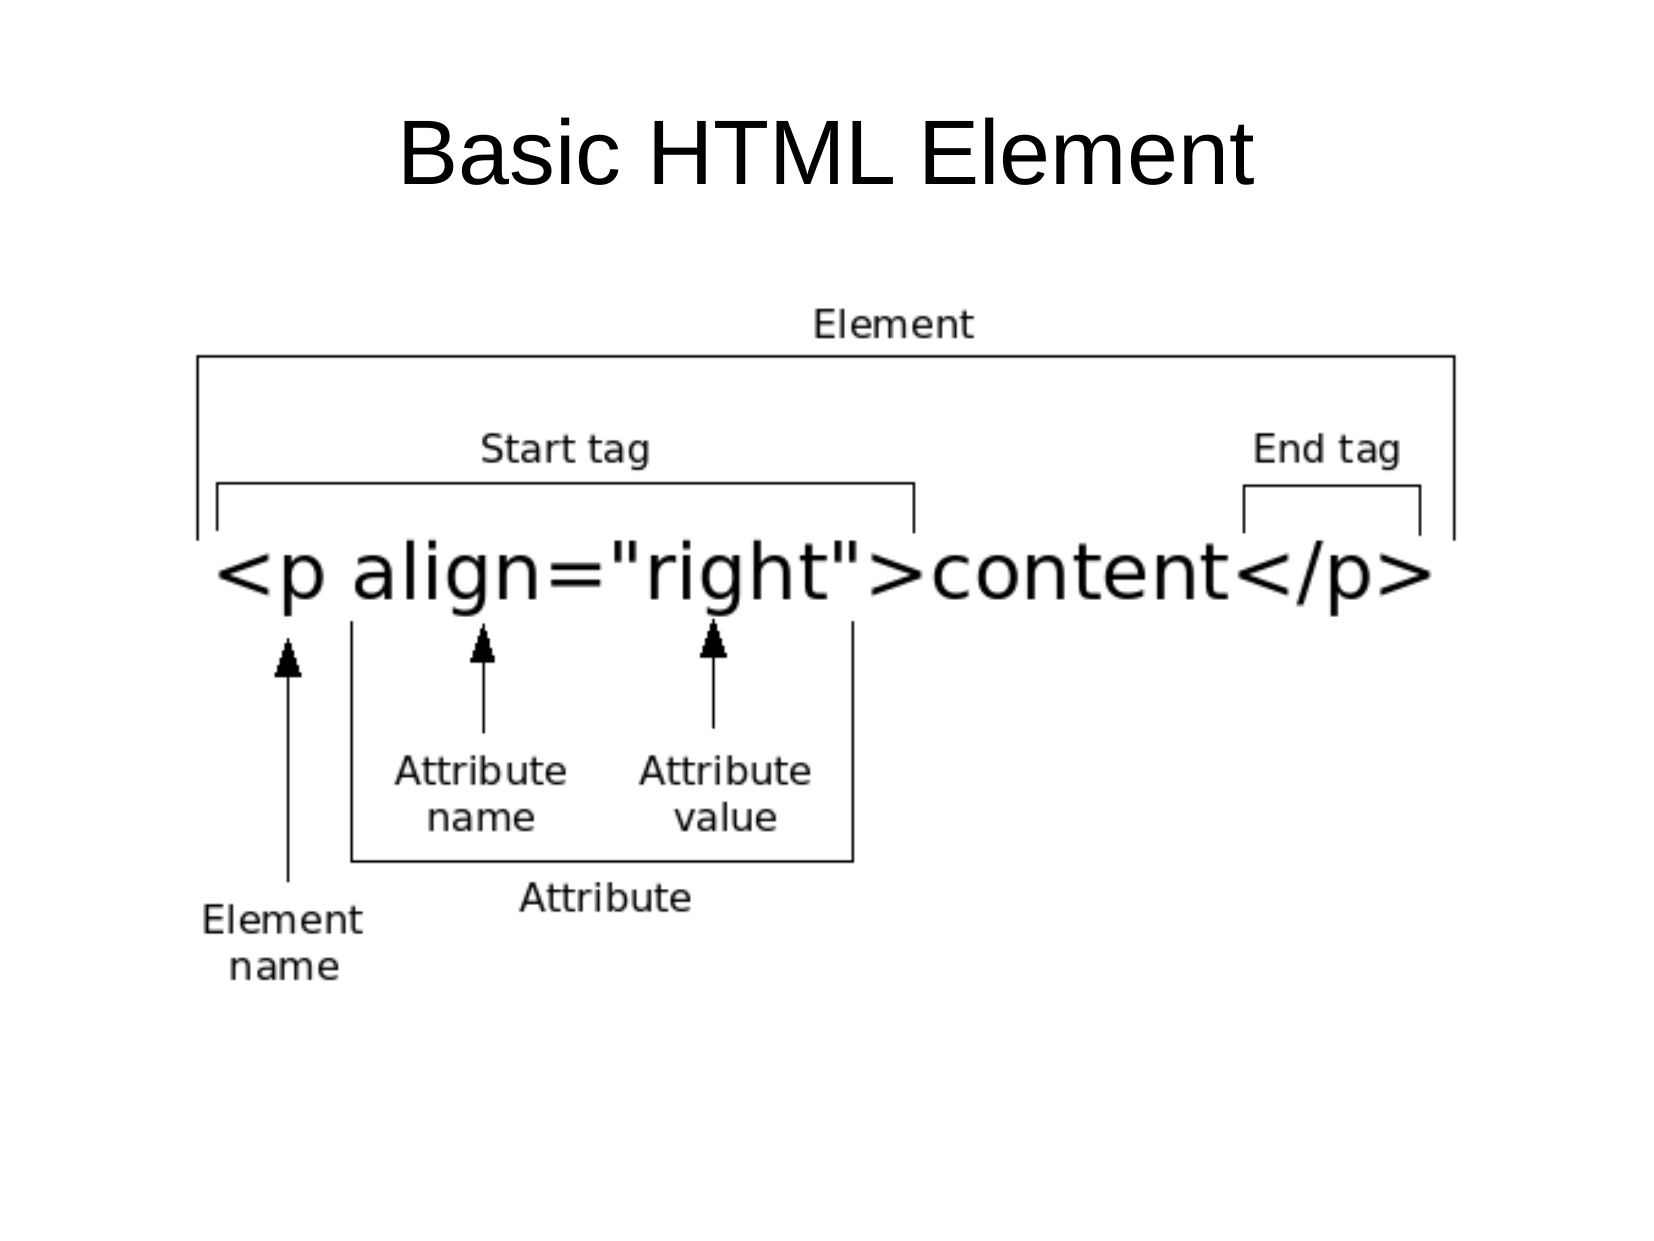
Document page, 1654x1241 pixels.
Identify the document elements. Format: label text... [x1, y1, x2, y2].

title Basic HTML Element [82, 49, 1571, 257]
picture [180, 290, 1466, 1006]
